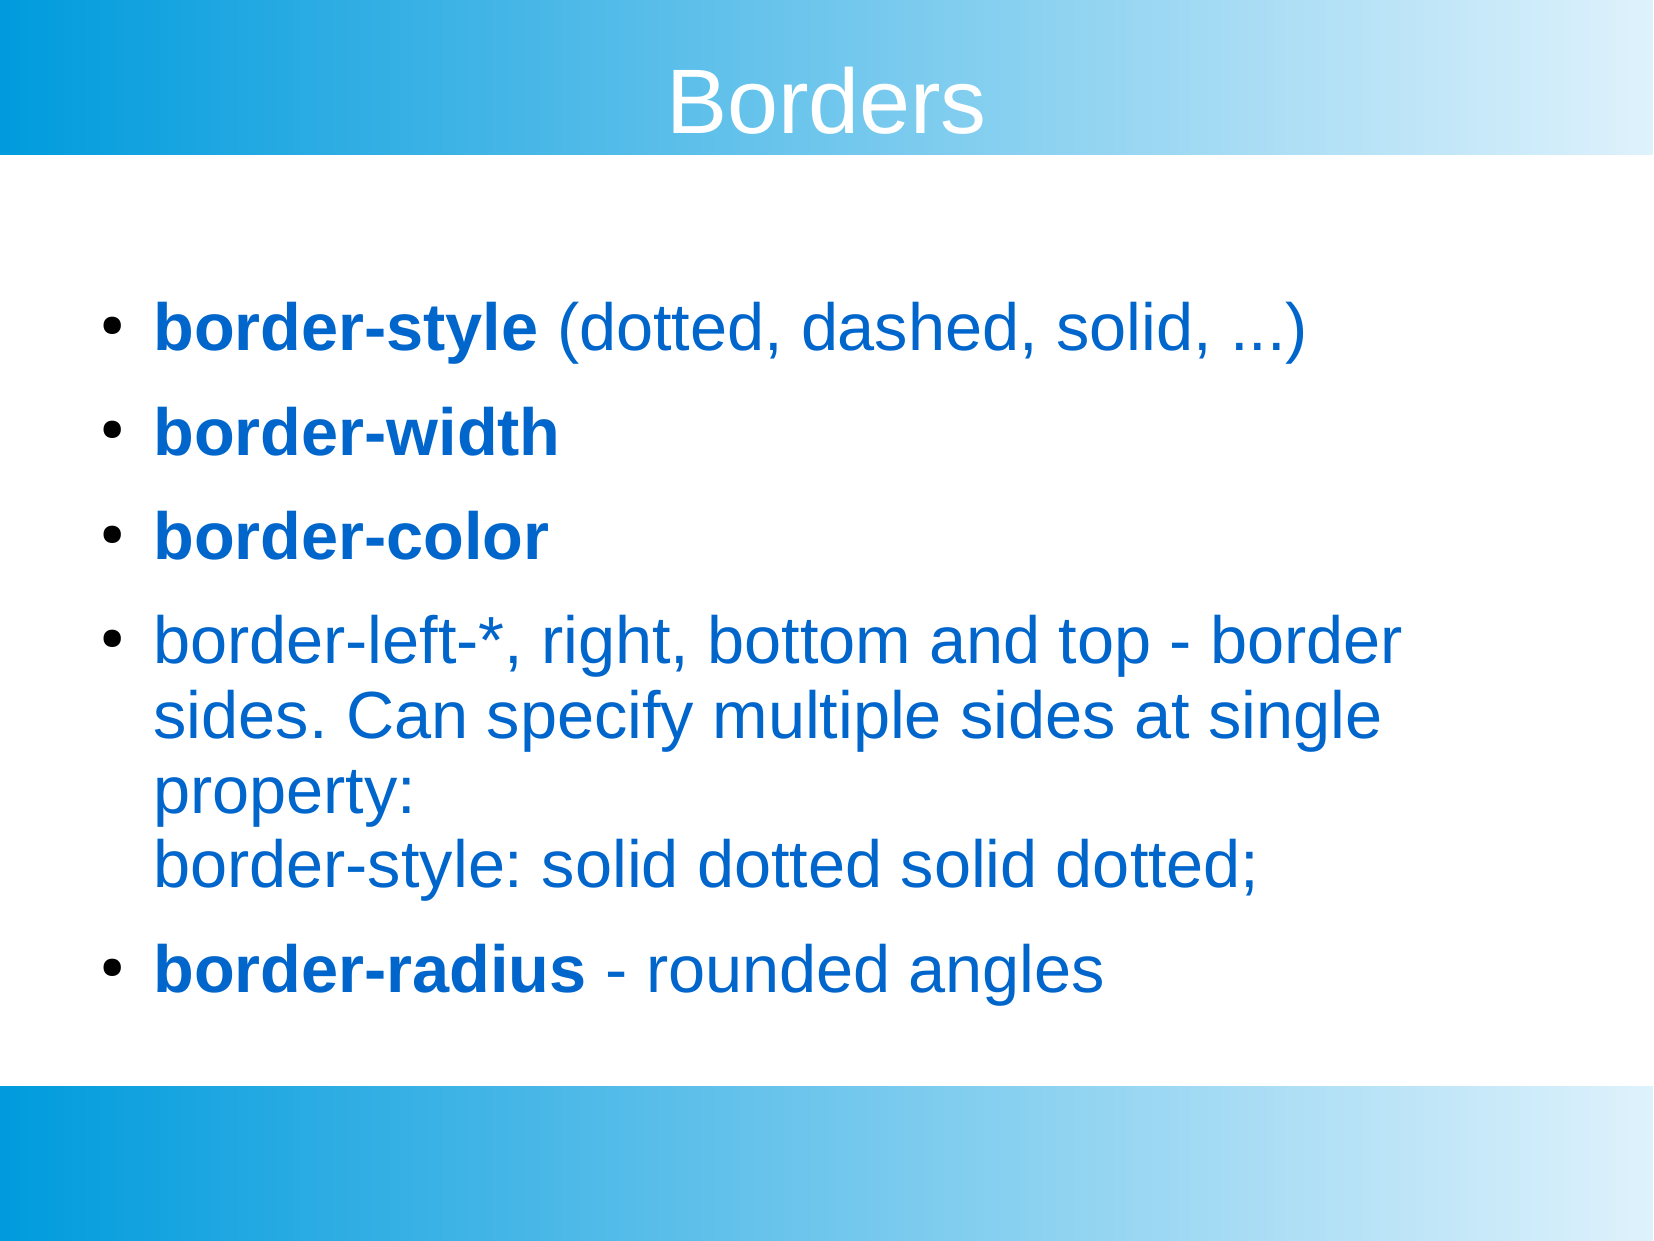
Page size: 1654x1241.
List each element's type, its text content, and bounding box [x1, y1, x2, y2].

list border-style (dotted, dashed, solid, ...) border-width border-color border-left-*, right, bottom and top - border sides. Can specify multiple sides at single property: border-style: solid dotted solid dotted; border-radius - rounded angles [82, 290, 1571, 1010]
title Borders [82, 49, 1571, 155]
